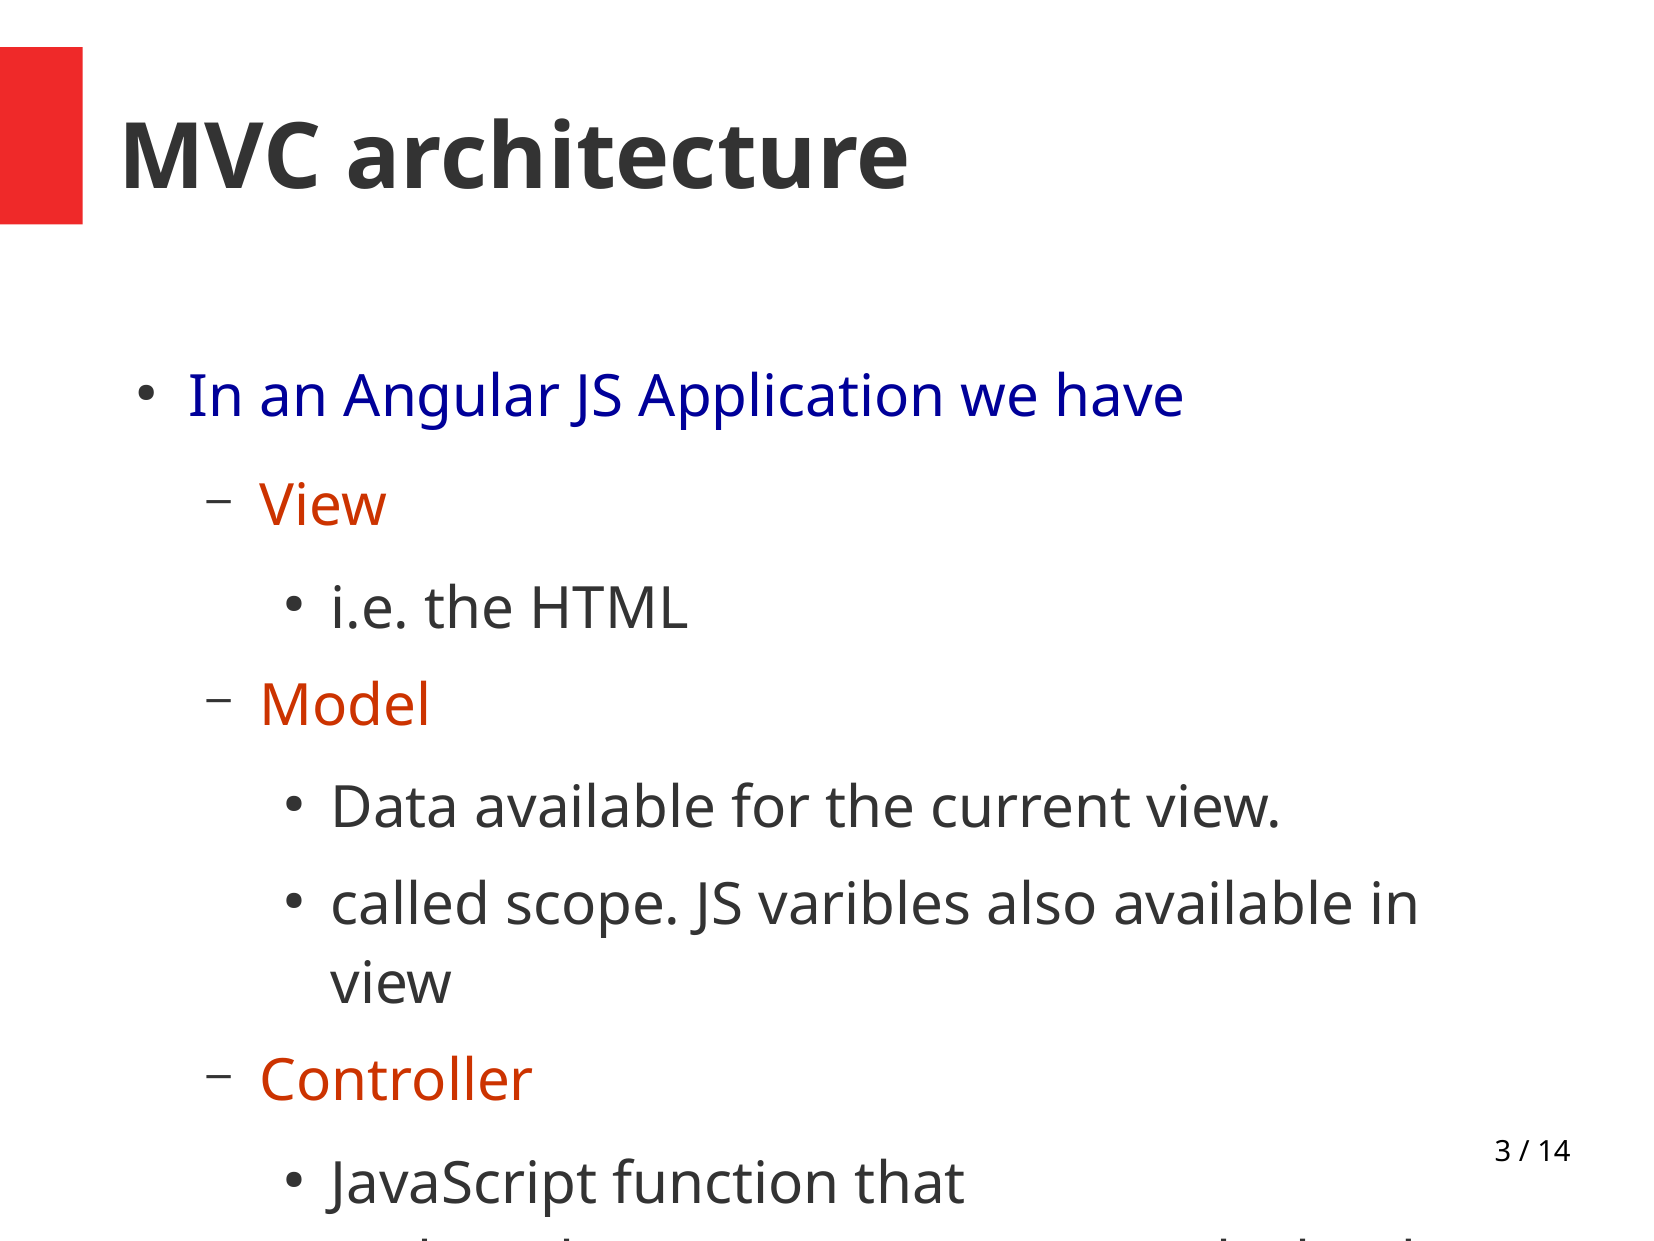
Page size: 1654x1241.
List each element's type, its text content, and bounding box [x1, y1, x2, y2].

list In an Angular JS Application we have View i.e. the HTML Model Data available for the current view. called scope. JS varibles also available in view Controller JavaScript function that makes/changes/removes/controls the data. Default + Written by programmers [118, 354, 1536, 1074]
title MVC architecture [118, 49, 1571, 257]
